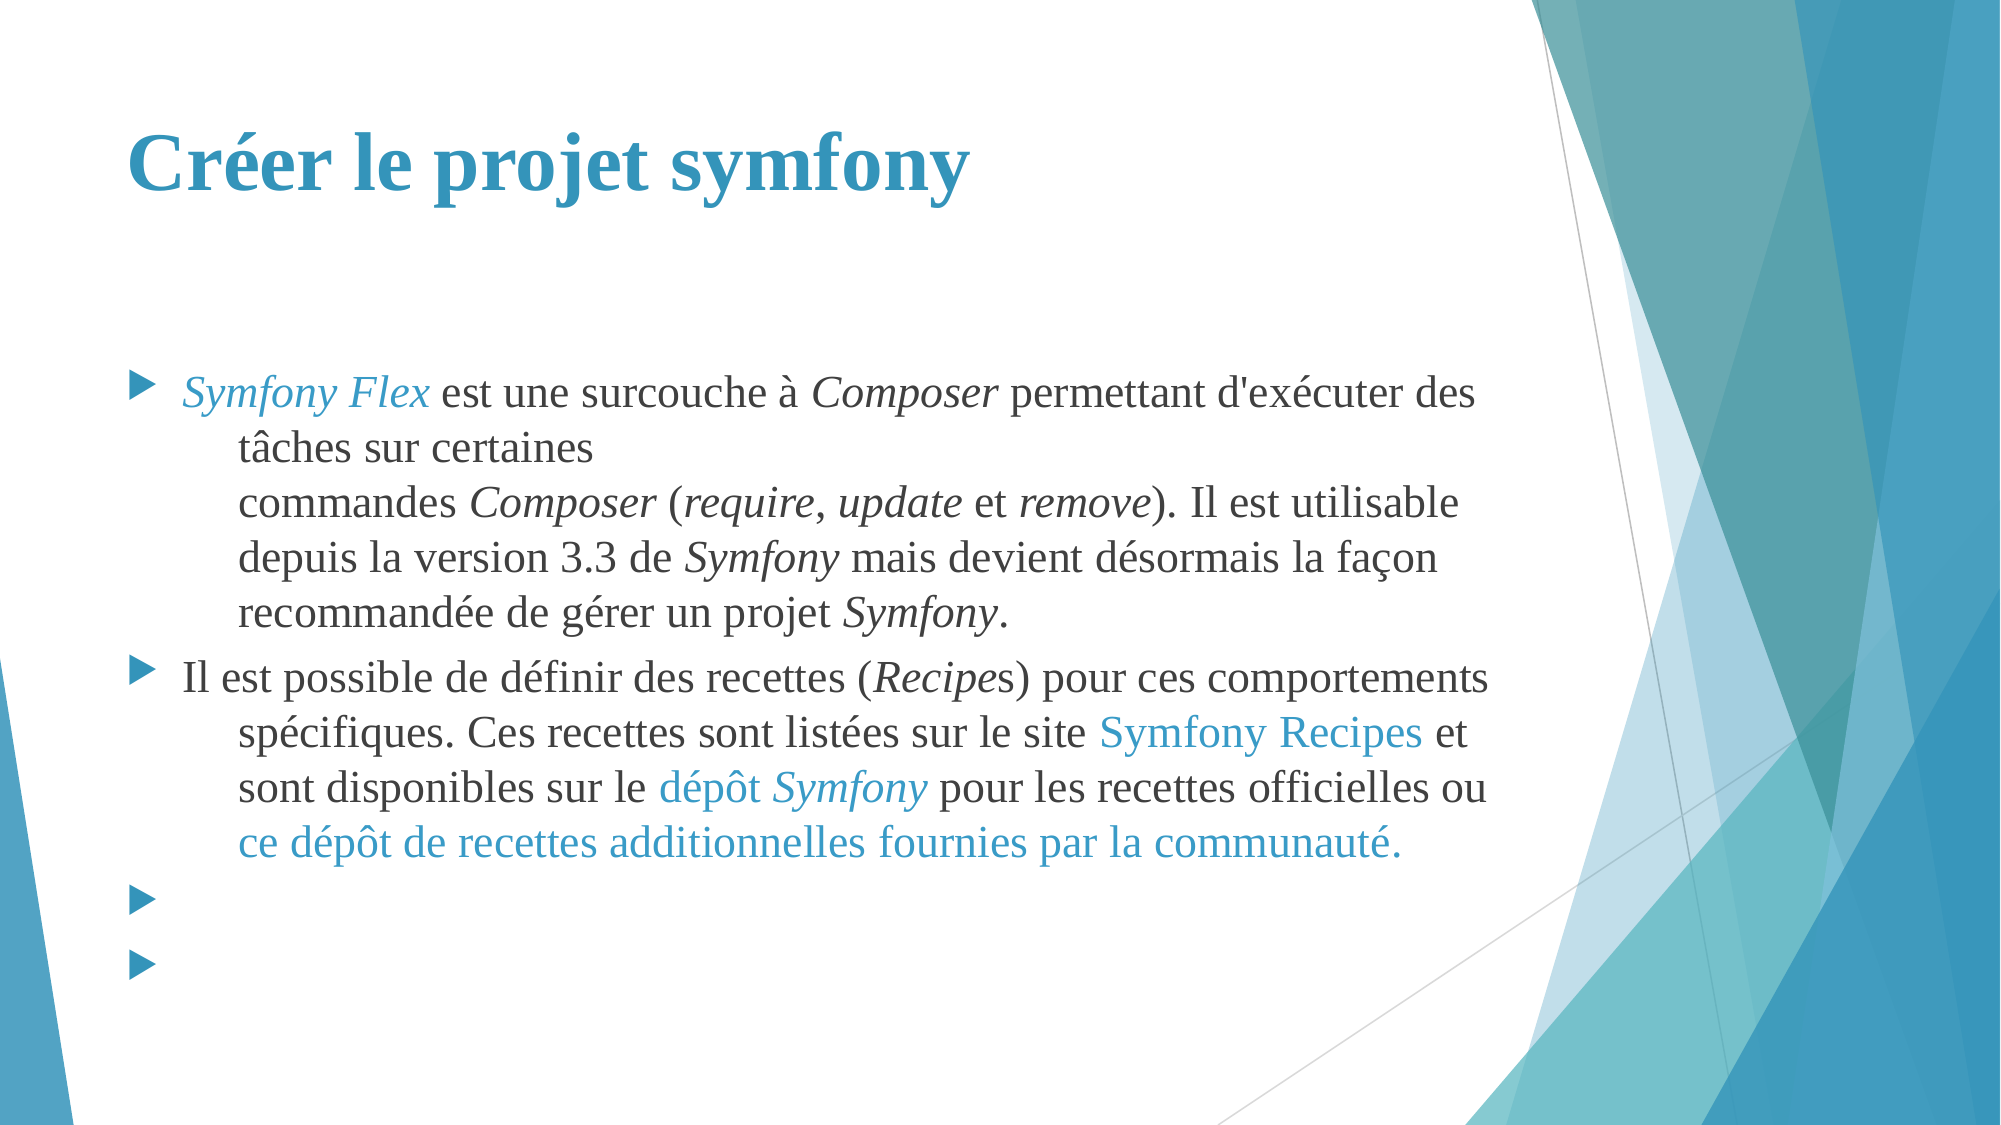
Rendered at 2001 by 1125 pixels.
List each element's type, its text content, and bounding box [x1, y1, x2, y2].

title Créer le projet symfony [111, 99, 1522, 317]
list Symfony Flex est une surcouche à Composer permettant d'exécuter des tâches sur certaines commandes Composer (require, update et remove). Il est utilisable depuis la version 3.3 de Symfony mais devient désormais la façon recommandée de gérer un projet Symfony. Il est possible de définir des recettes (Recipes) pour ces comportements spécifiques. Ces recettes sont listées sur le site Symfony Recipes et sont disponibles sur le dépôt Symfony pour les recettes officielles ou ce dépôt de recettes additionnelles fournies par la communauté. [111, 354, 1522, 992]
